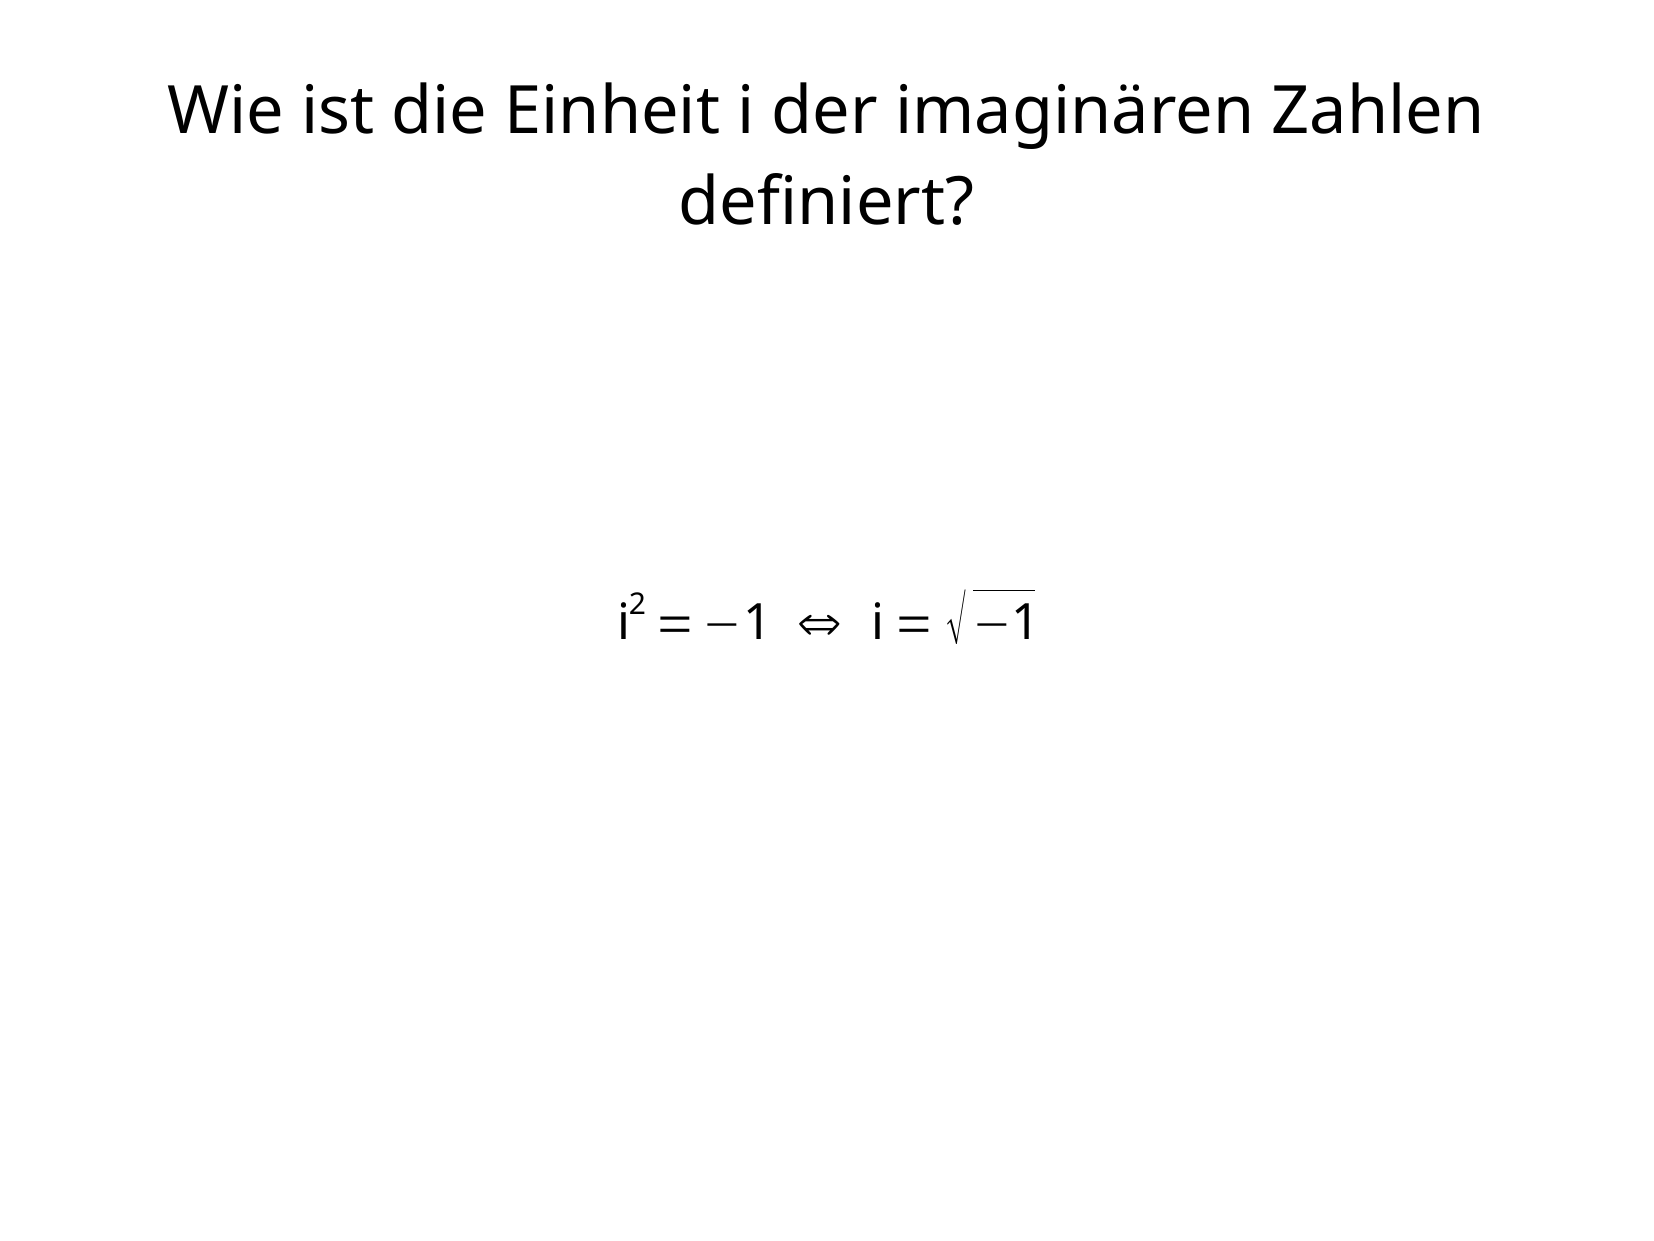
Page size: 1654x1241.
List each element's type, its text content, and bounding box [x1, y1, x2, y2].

chart [611, 586, 1042, 654]
title Wie ist die Einheit i der imaginären Zahlen definiert? [82, 49, 1571, 257]
